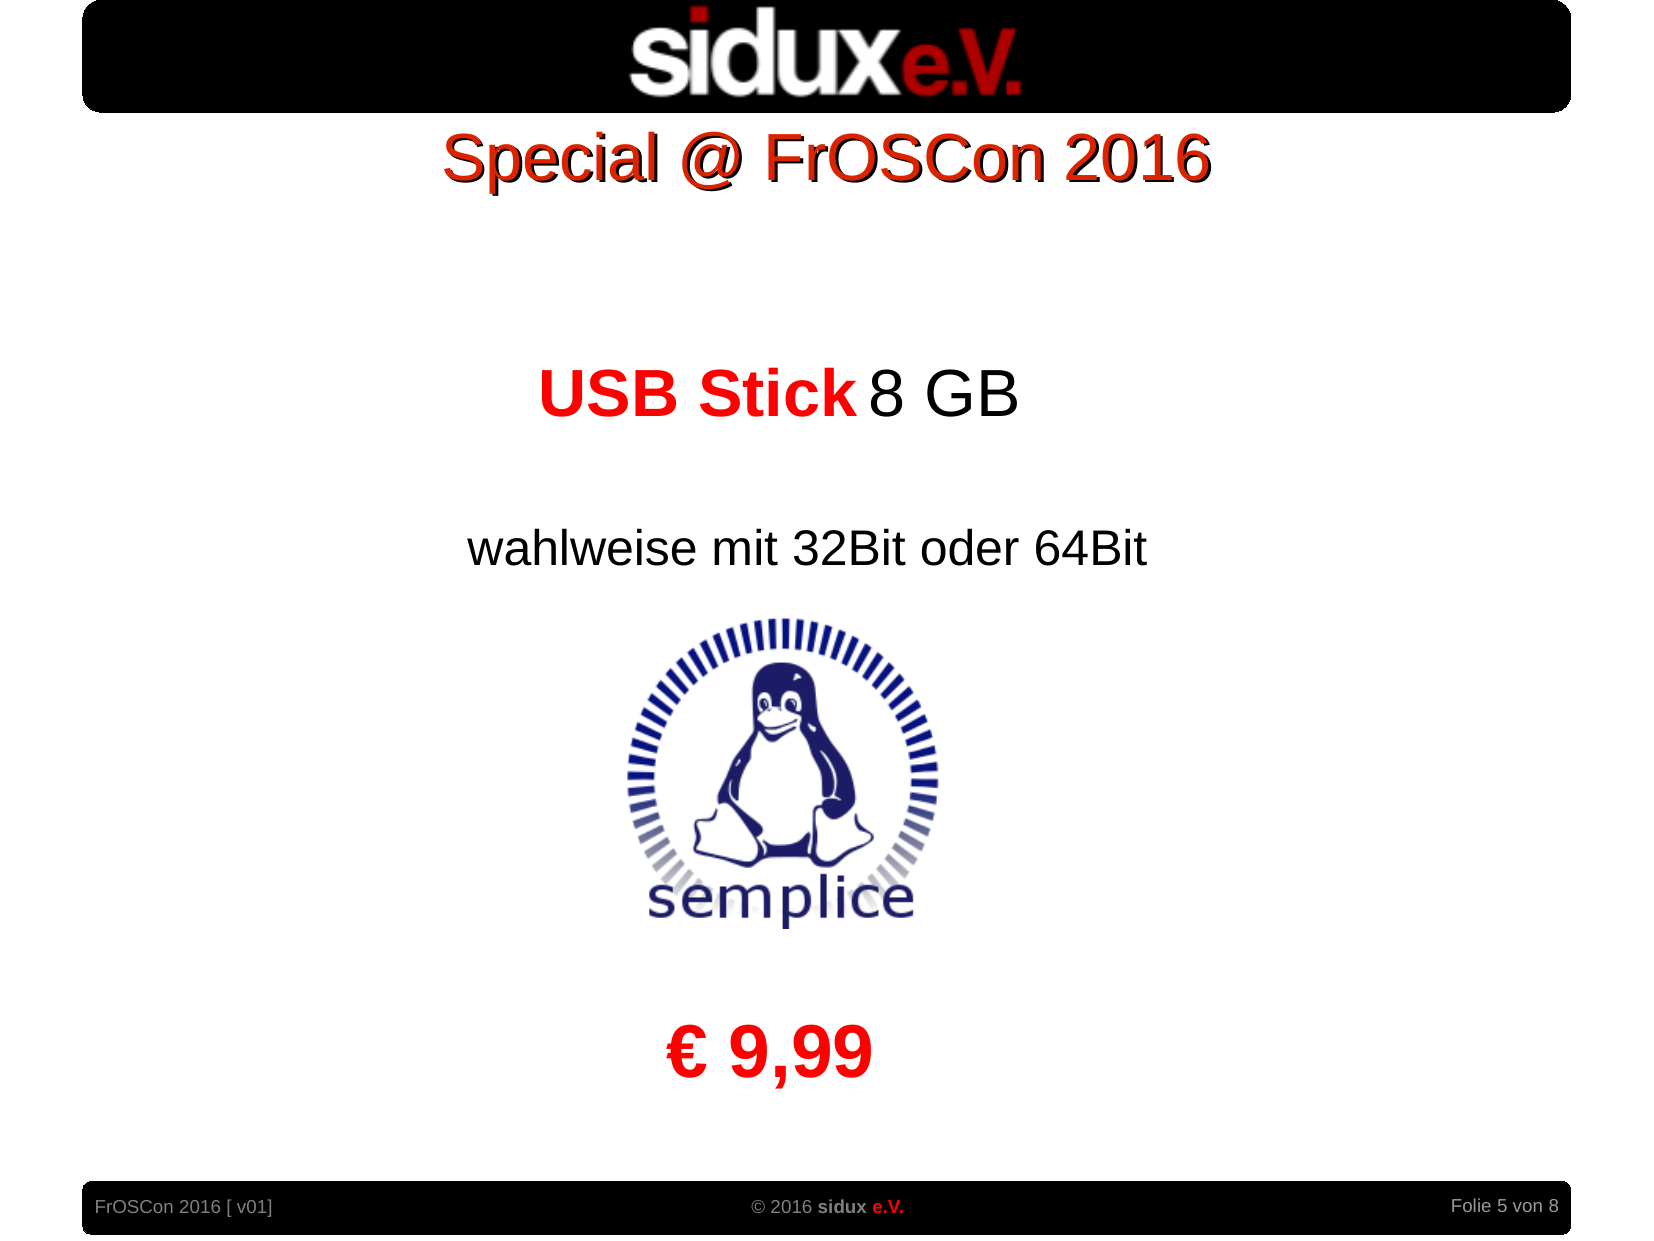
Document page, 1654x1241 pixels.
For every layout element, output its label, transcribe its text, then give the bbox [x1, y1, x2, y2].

picture [626, 616, 940, 929]
picture [609, 0, 1028, 110]
text_box USB Stick 8 GB wahlweise mit 32Bit oder 64Bit € 9,99 [82, 224, 1571, 1170]
text_box Special @ FrOSCon 2016 [82, 112, 1571, 213]
